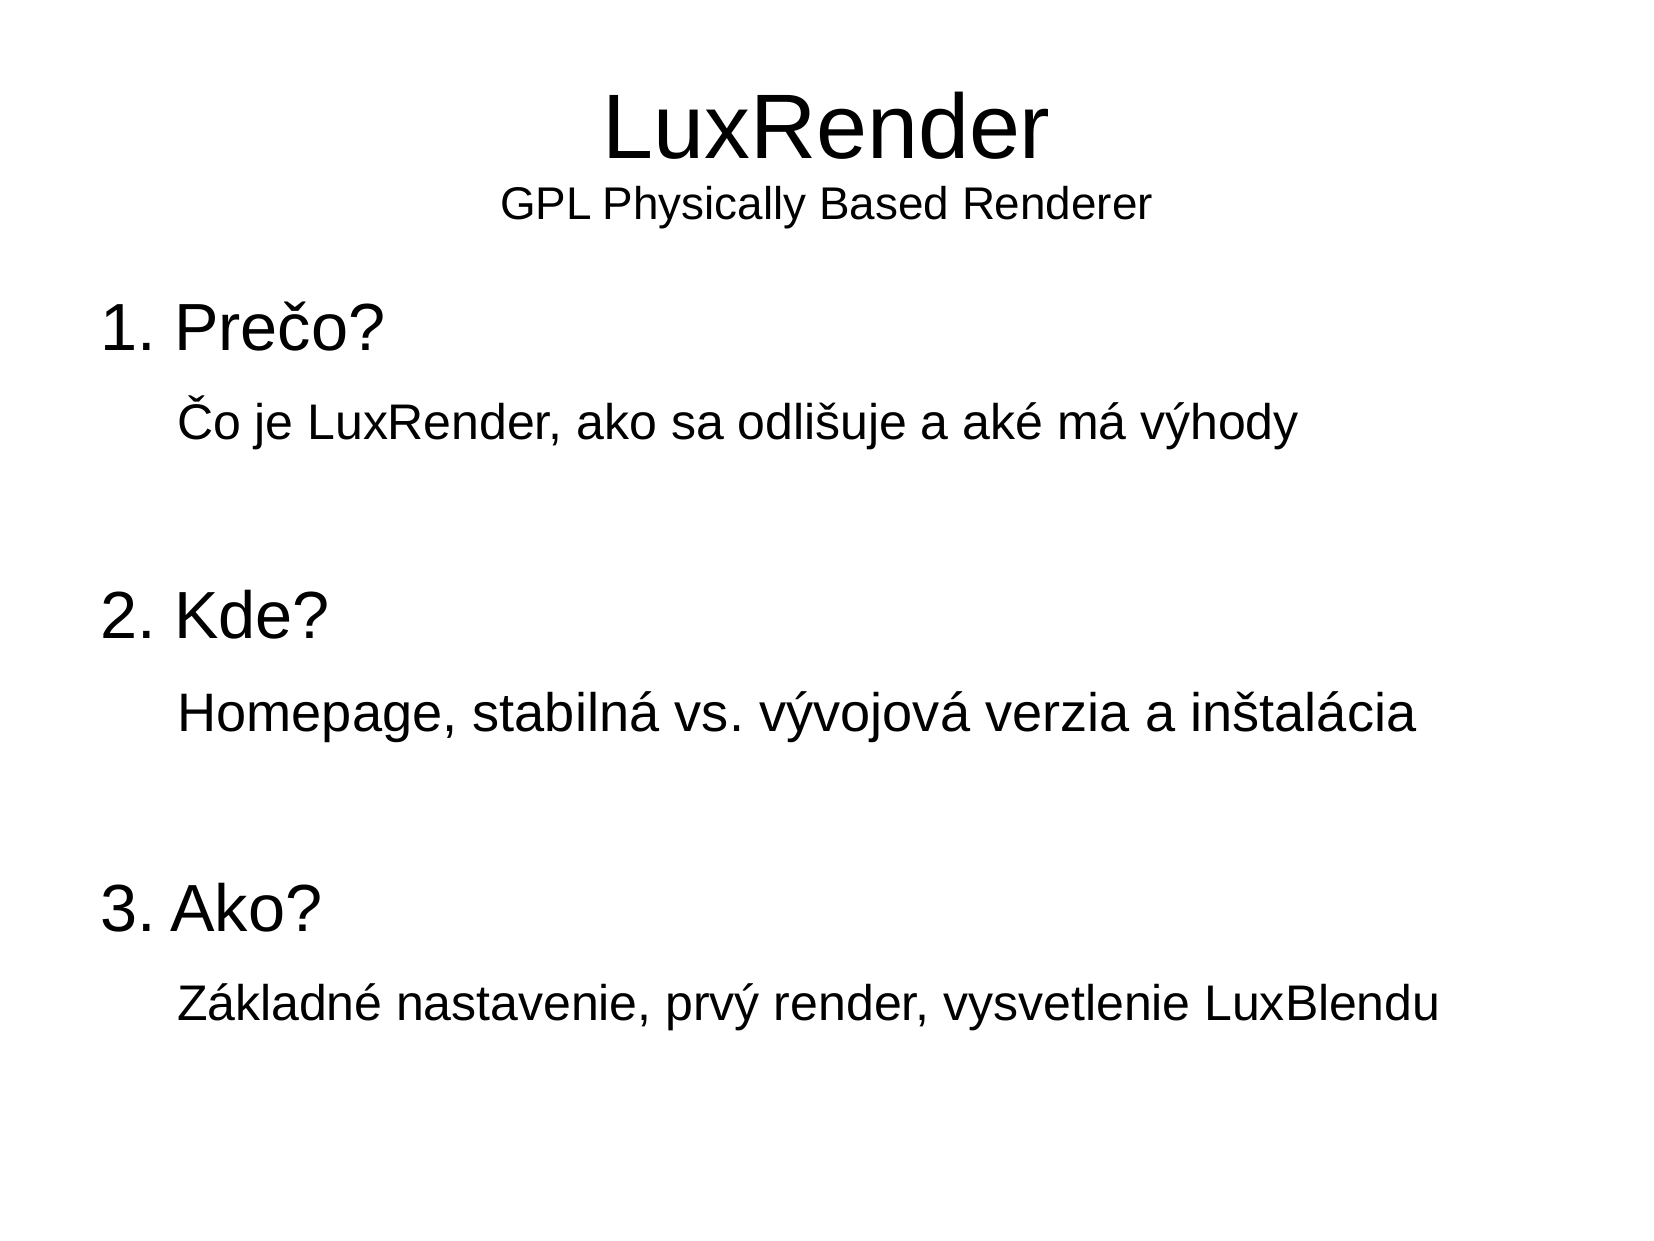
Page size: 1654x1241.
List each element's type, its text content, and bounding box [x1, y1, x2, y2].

list 1. Prečo? Čo je LuxRender, ako sa odlišuje a aké má výhody 2. Kde? Homepage, stabilná vs. vývojová verzia a inštalácia 3. Ako? Základné nastavenie, prvý render, vysvetlenie LuxBlendu [82, 290, 1571, 1130]
title LuxRender GPL Physically Based Renderer [82, 56, 1571, 250]
